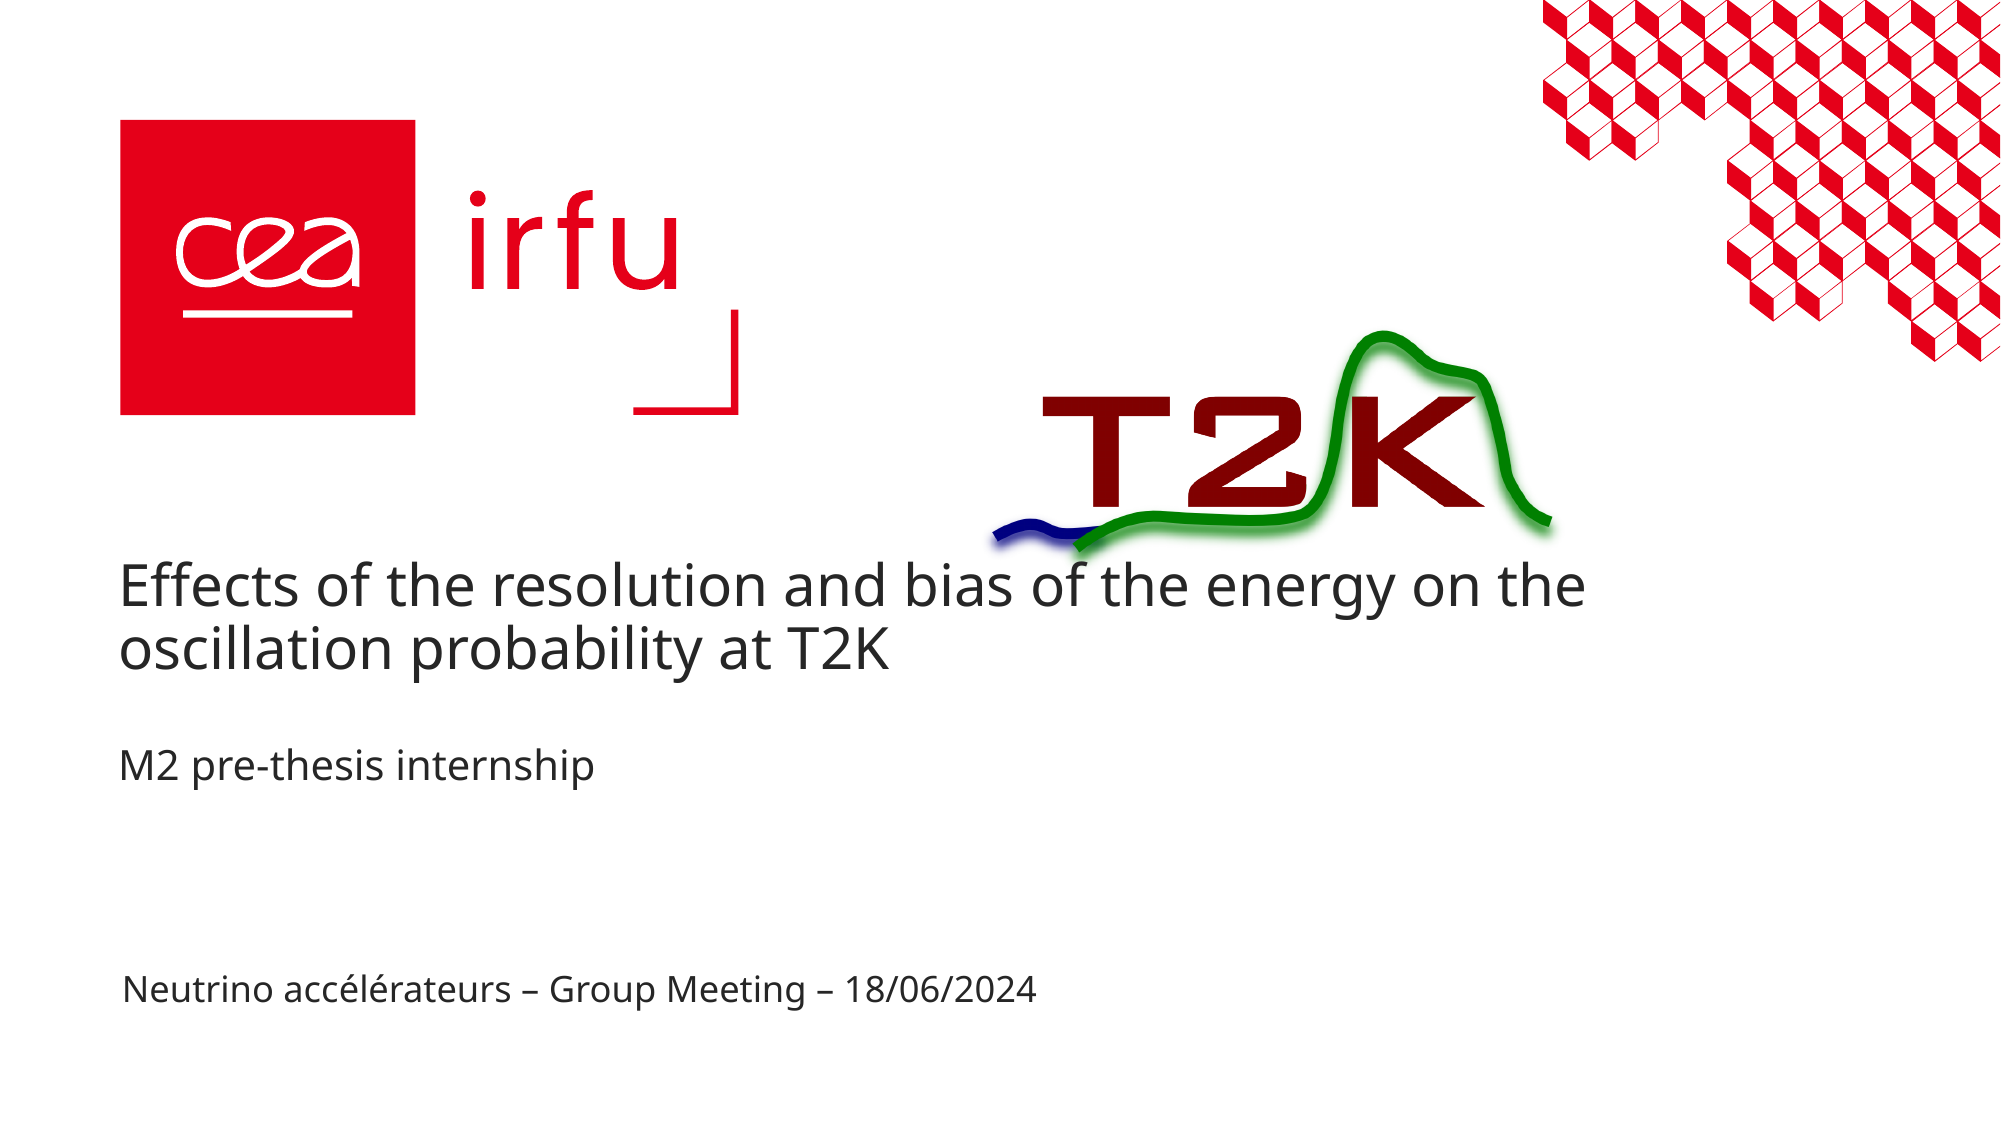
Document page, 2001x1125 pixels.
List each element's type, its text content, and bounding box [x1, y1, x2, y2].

list Neutrino accélérateurs – Group Meeting – 18/06/2024 [121, 966, 1890, 1011]
picture [970, 295, 1566, 536]
title Effects of the resolution and bias of the energy on the oscillation probability at T2K M2 pre-thesis internship [118, 536, 1800, 798]
